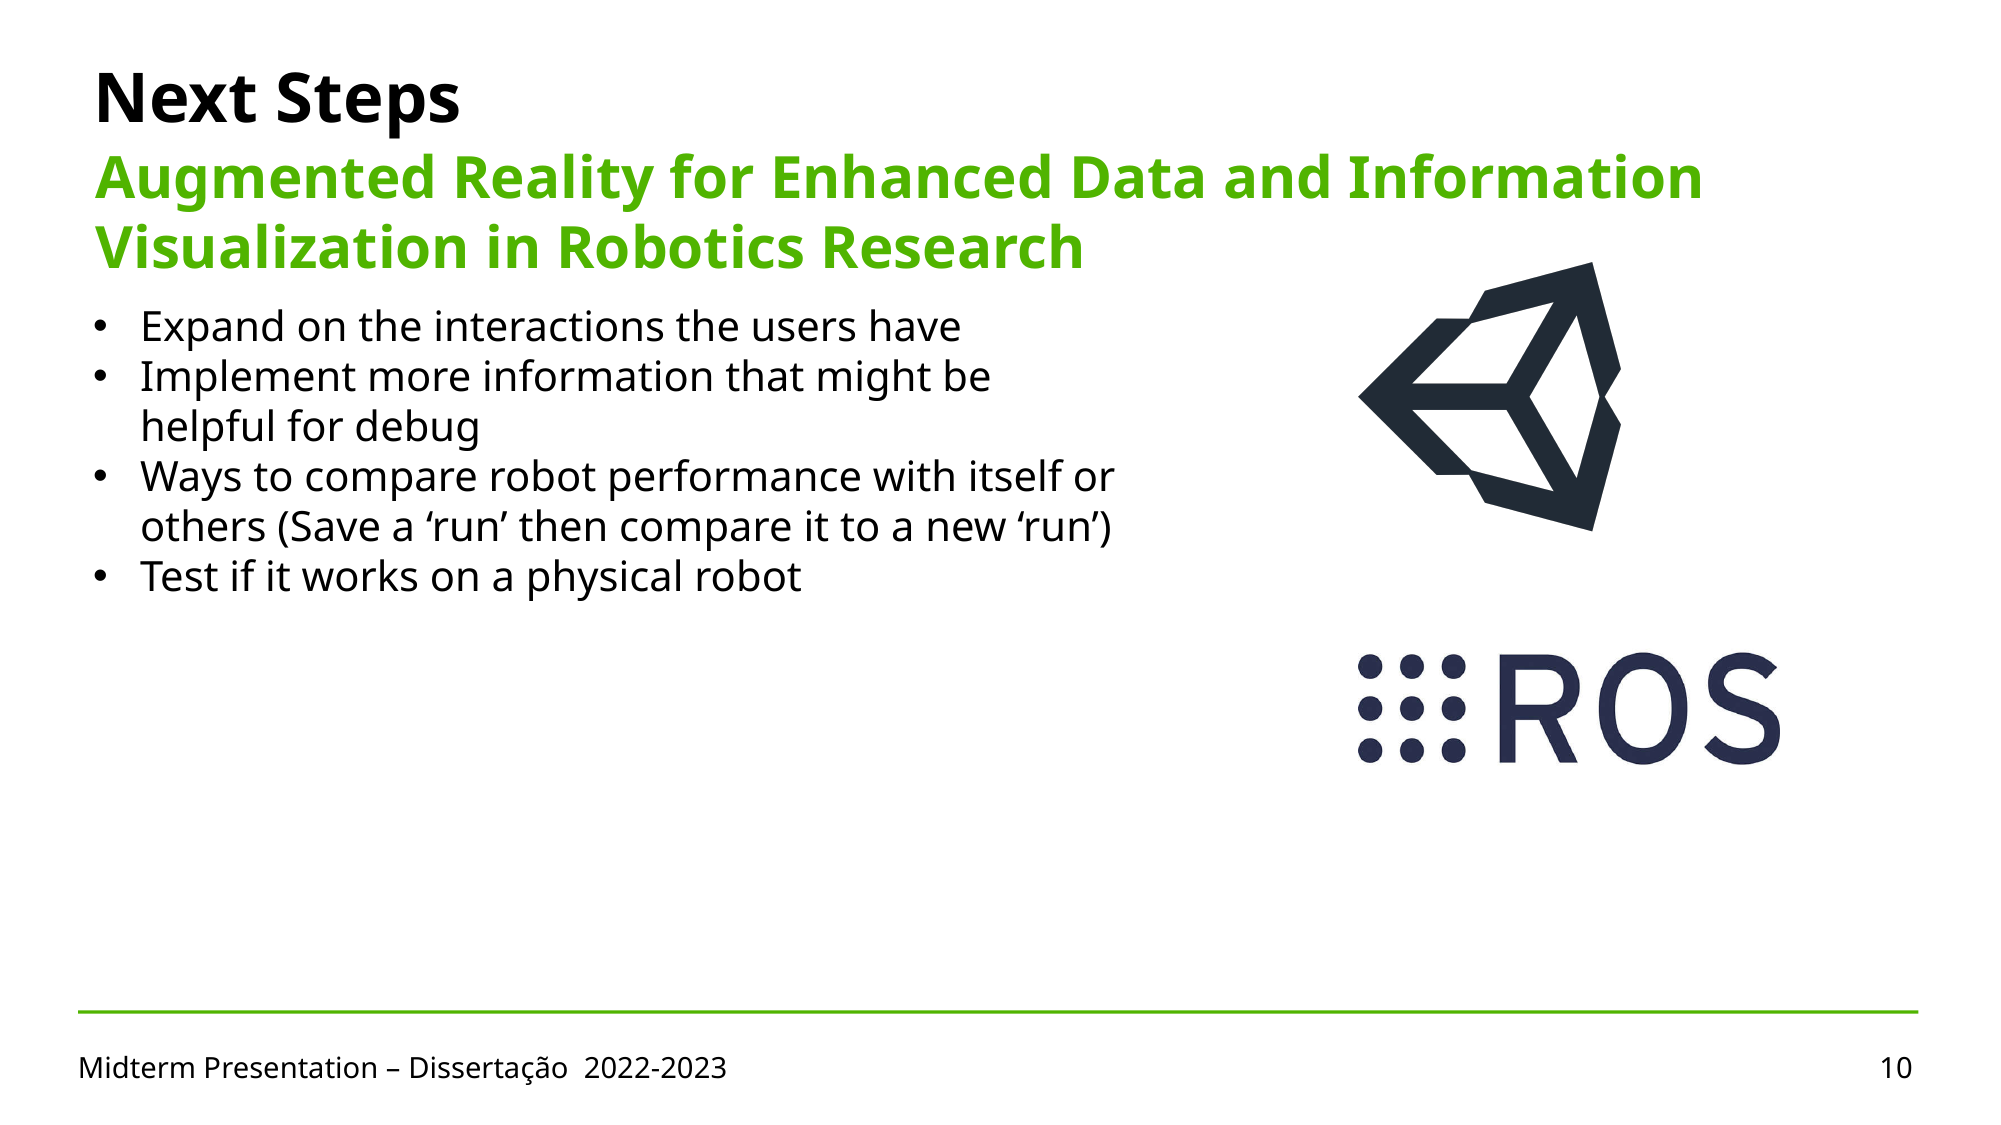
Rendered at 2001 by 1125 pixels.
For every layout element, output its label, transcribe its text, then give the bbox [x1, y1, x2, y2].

text_box Augmented Reality for Enhanced Data and Information Visualization in Robotics Research [95, 140, 1922, 281]
text_box Next Steps [78, 54, 1922, 146]
text_box <number> [1807, 1041, 1928, 1093]
picture [1358, 590, 1780, 827]
text_box Expand on the interactions the users have Implement more information that might be helpful for debug Ways to compare robot performance with itself or others (Save a ‘run’ then compare it to a new ‘run’) Test if it works on a physical robot [78, 292, 1149, 658]
text_box Midterm Presentation – Dissertação 2022-2023 [63, 1041, 1063, 1093]
picture [1358, 262, 1621, 532]
